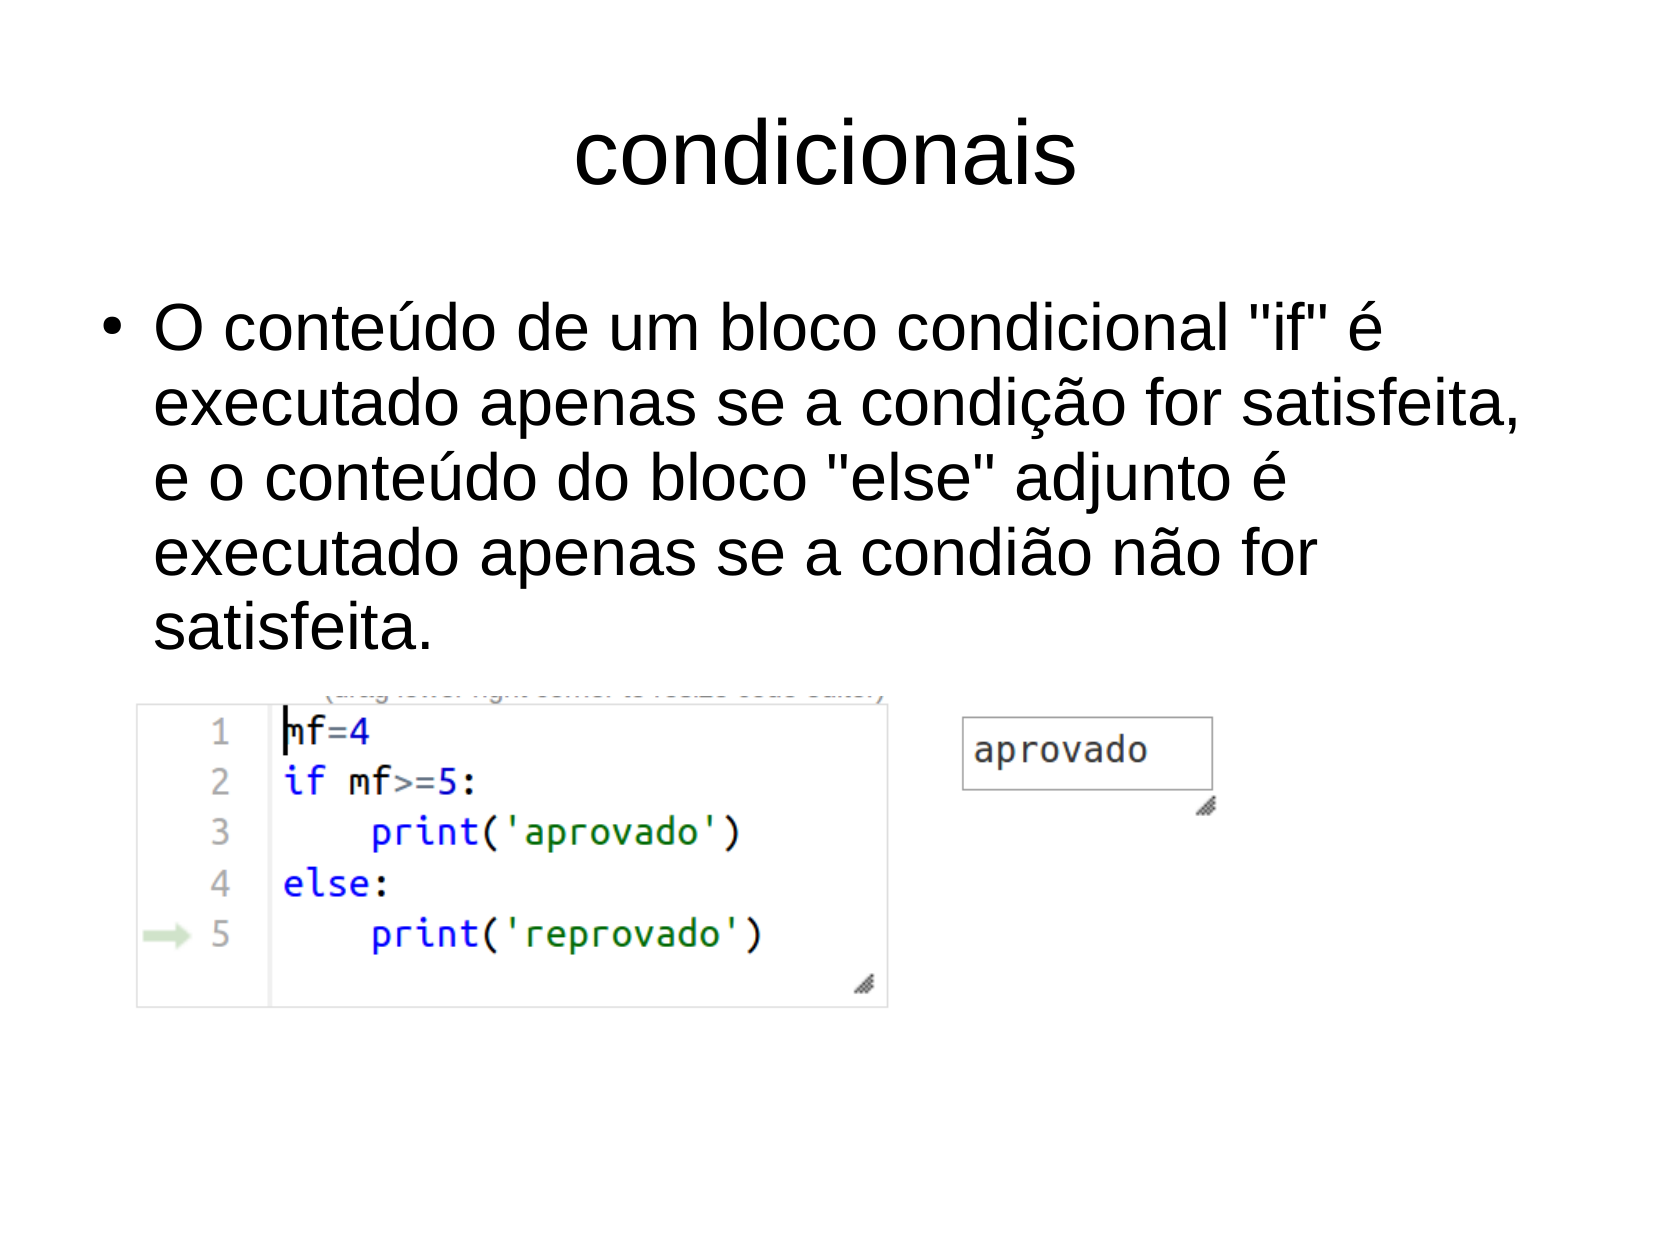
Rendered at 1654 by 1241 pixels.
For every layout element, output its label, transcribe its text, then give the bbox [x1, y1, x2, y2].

picture [127, 696, 898, 1016]
title condicionais [82, 49, 1571, 257]
picture [953, 709, 1229, 827]
list O conteúdo de um bloco condicional "if" é executado apenas se a condição for satisfeita, e o conteúdo do bloco "else" adjunto é executado apenas se a condião não for satisfeita. [82, 290, 1571, 1010]
